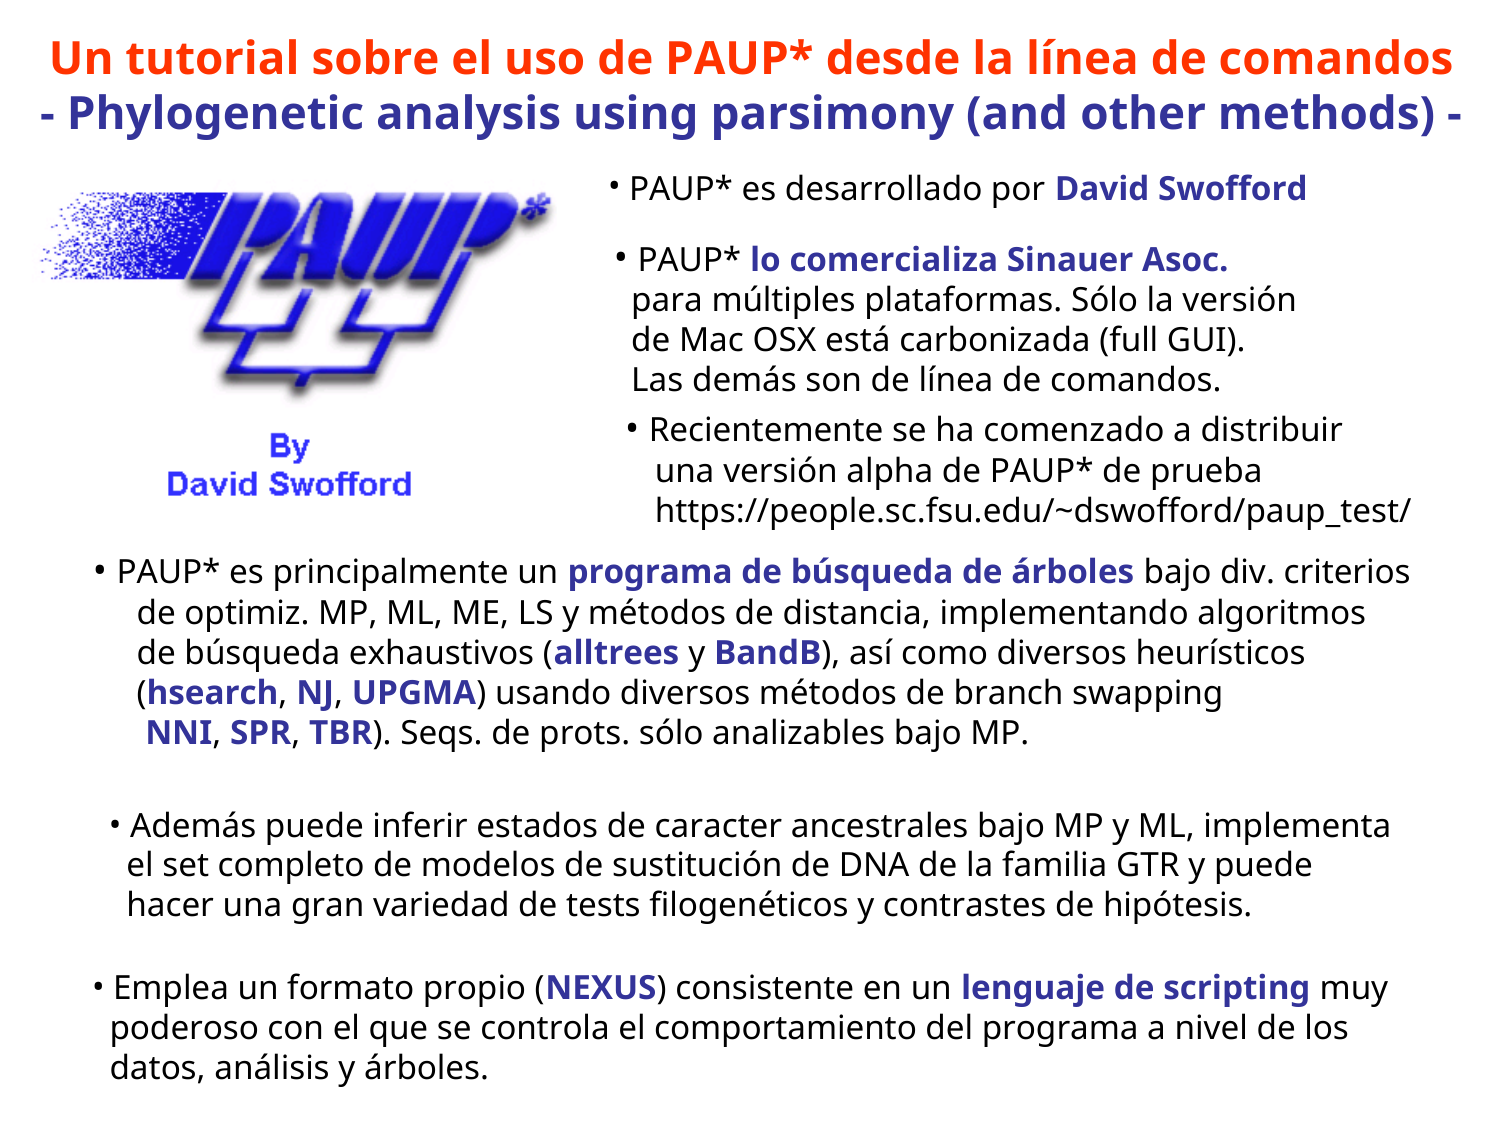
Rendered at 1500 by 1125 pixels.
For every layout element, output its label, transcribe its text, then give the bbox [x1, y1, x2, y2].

text_box Un tutorial sobre el uso de PAUP* desde la línea de comandos - Phylogenetic analysis using parsimony (and other methods) - [25, 21, 1478, 147]
text_box Emplea un formato propio (NEXUS) consistente en un lenguaje de scripting muy poderoso con el que se controla el comportamiento del programa a nivel de los datos, análisis y árboles. [77, 958, 1404, 1094]
text_box PAUP* es principalmente un programa de búsqueda de árboles bajo div. criterios de optimiz. MP, ML, ME, LS y métodos de distancia, implementando algoritmos de búsqueda exhaustivos (alltrees y BandB), así como diversos heurísticos (hsearch, NJ, UPGMA) usando diversos métodos de branch swapping NNI, SPR, TBR). Seqs. de prots. sólo analizables bajo MP. [78, 538, 1427, 759]
text_box Además puede inferir estados de caracter ancestrales bajo MP y ML, implementa el set completo de modelos de sustitución de DNA de la familia GTR y puede hacer una gran variedad de tests filogenéticos y contrastes de hipótesis. [94, 796, 1409, 932]
picture [29, 172, 565, 513]
text_box Recientemente se ha comenzado a distribuir una versión alpha de PAUP* de prueba https://people.sc.fsu.edu/~dswofford/paup_test/ [610, 396, 1428, 537]
text_box PAUP* es desarrollado por David Swofford [593, 154, 1333, 216]
text_box PAUP* lo comercializa Sinauer Asoc. para múltiples plataformas. Sólo la versión de Mac OSX está carbonizada (full GUI). Las demás son de línea de comandos. [598, 225, 1313, 407]
